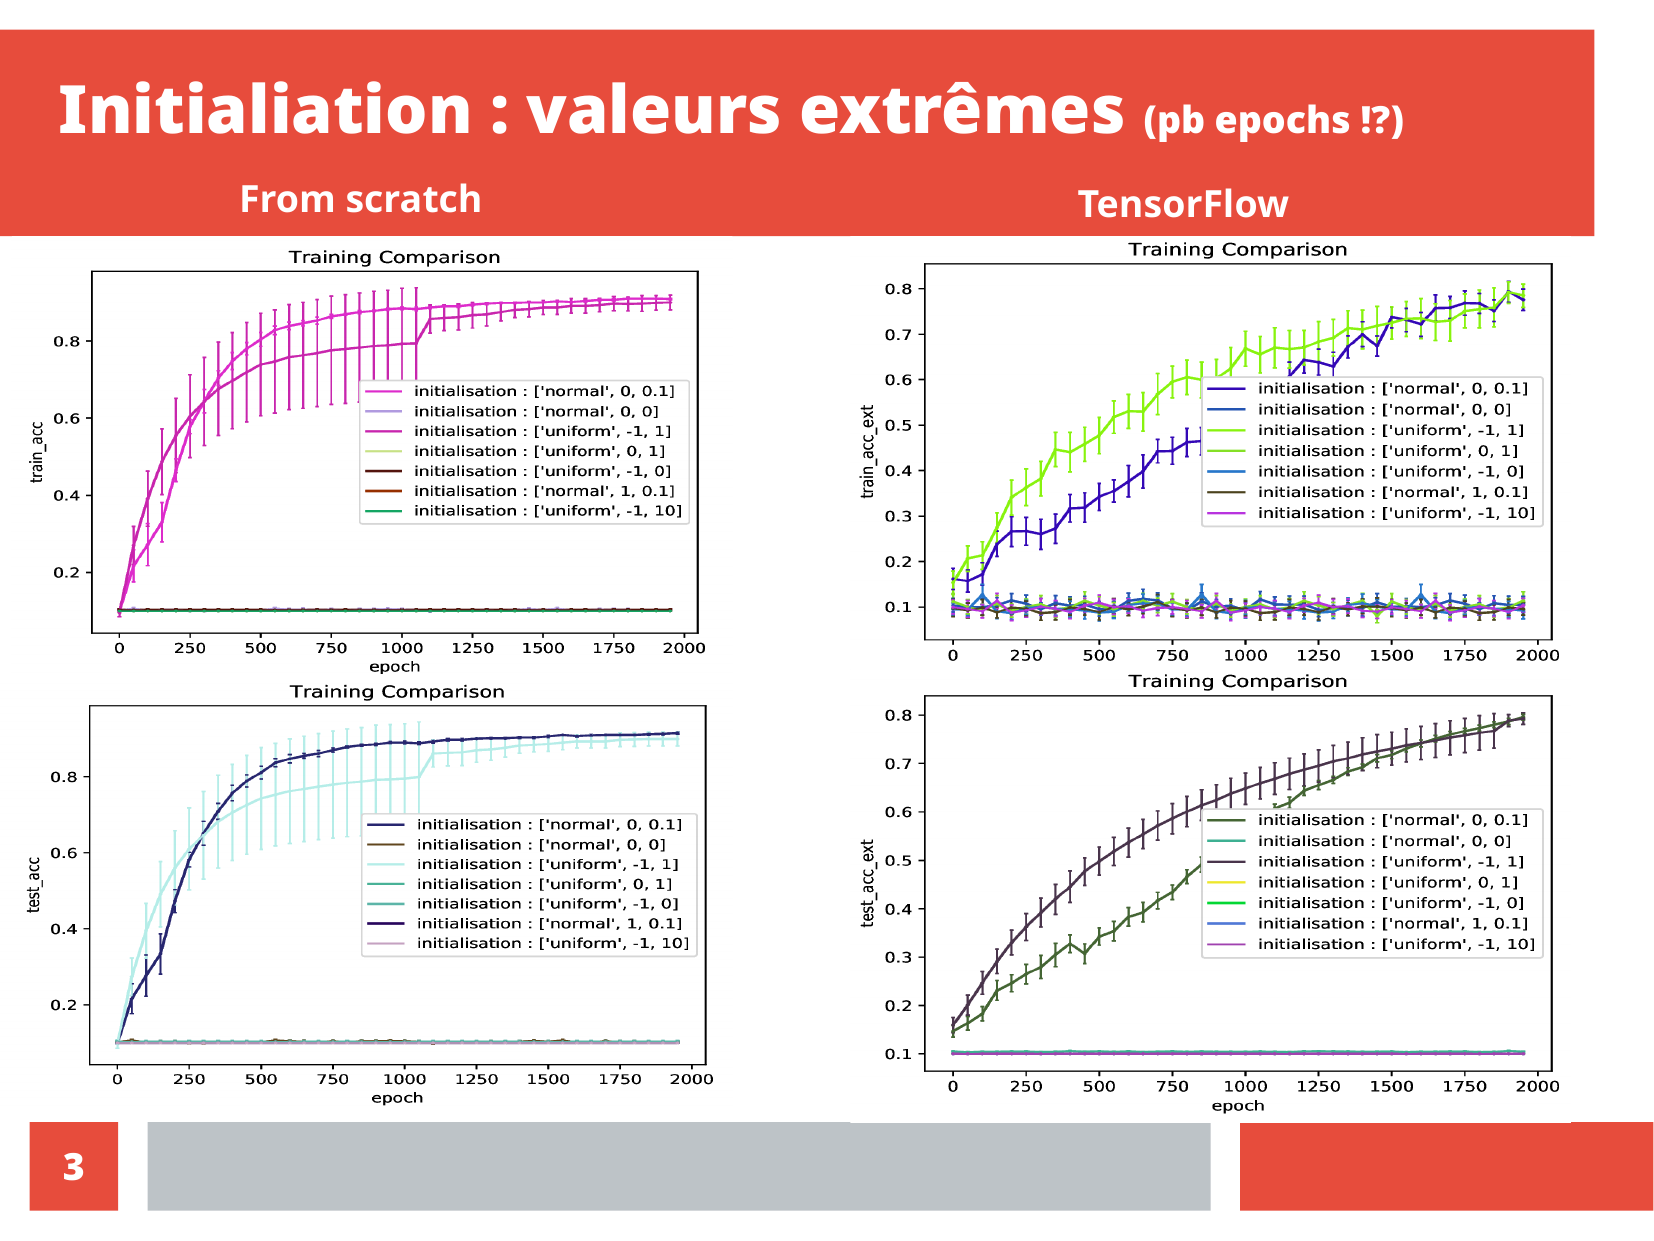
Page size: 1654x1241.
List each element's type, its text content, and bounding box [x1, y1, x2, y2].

text_box TensorFlow [1062, 169, 1418, 272]
title Initialiation : valeurs extrêmes (pb epochs !?) [59, 5, 1595, 154]
picture [0, 236, 733, 1108]
text_box From scratch [224, 165, 579, 268]
picture [850, 236, 1571, 1123]
